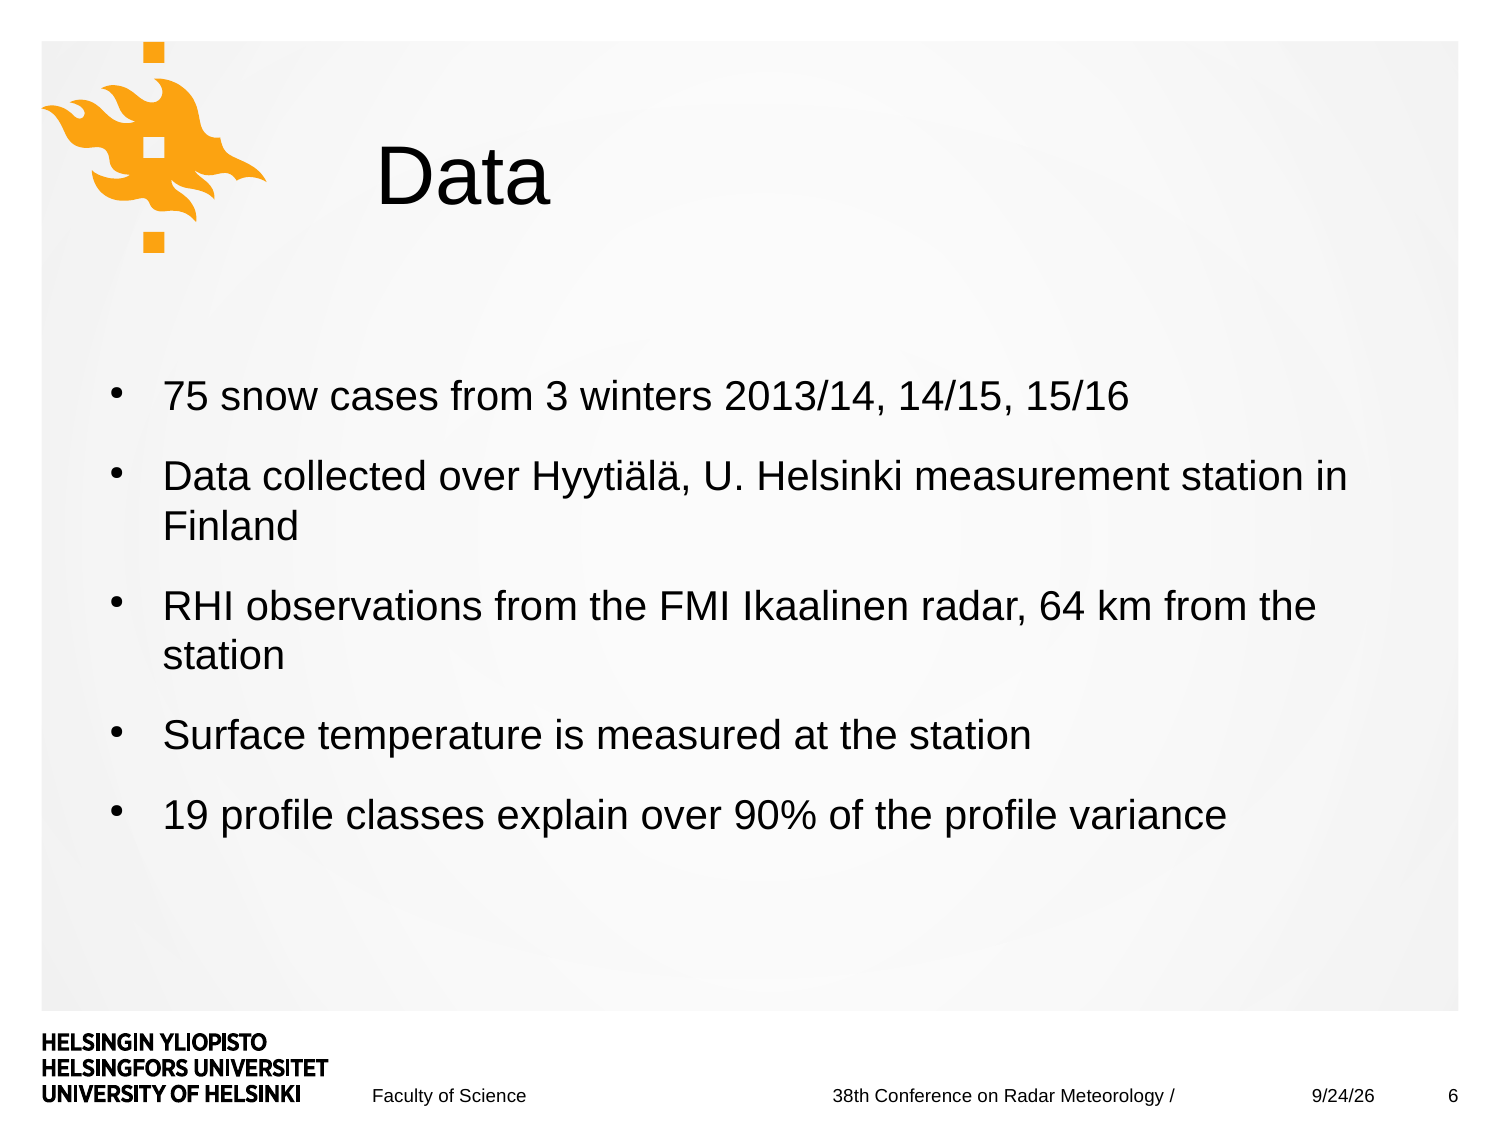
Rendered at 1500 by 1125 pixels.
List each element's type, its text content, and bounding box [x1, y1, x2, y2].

list 75 snow cases from 3 winters 2013/14, 14/15, 15/16 Data collected over Hyytiälä, U. Helsinki measurement station in Finland RHI observations from the FMI Ikaalinen radar, 64 km from the station Surface temperature is measured at the station 19 profile classes explain over 90% of the profile variance [76, 361, 1453, 1000]
title Data [360, 113, 1447, 319]
picture [144, 137, 164, 158]
picture [41, 41, 1459, 1011]
